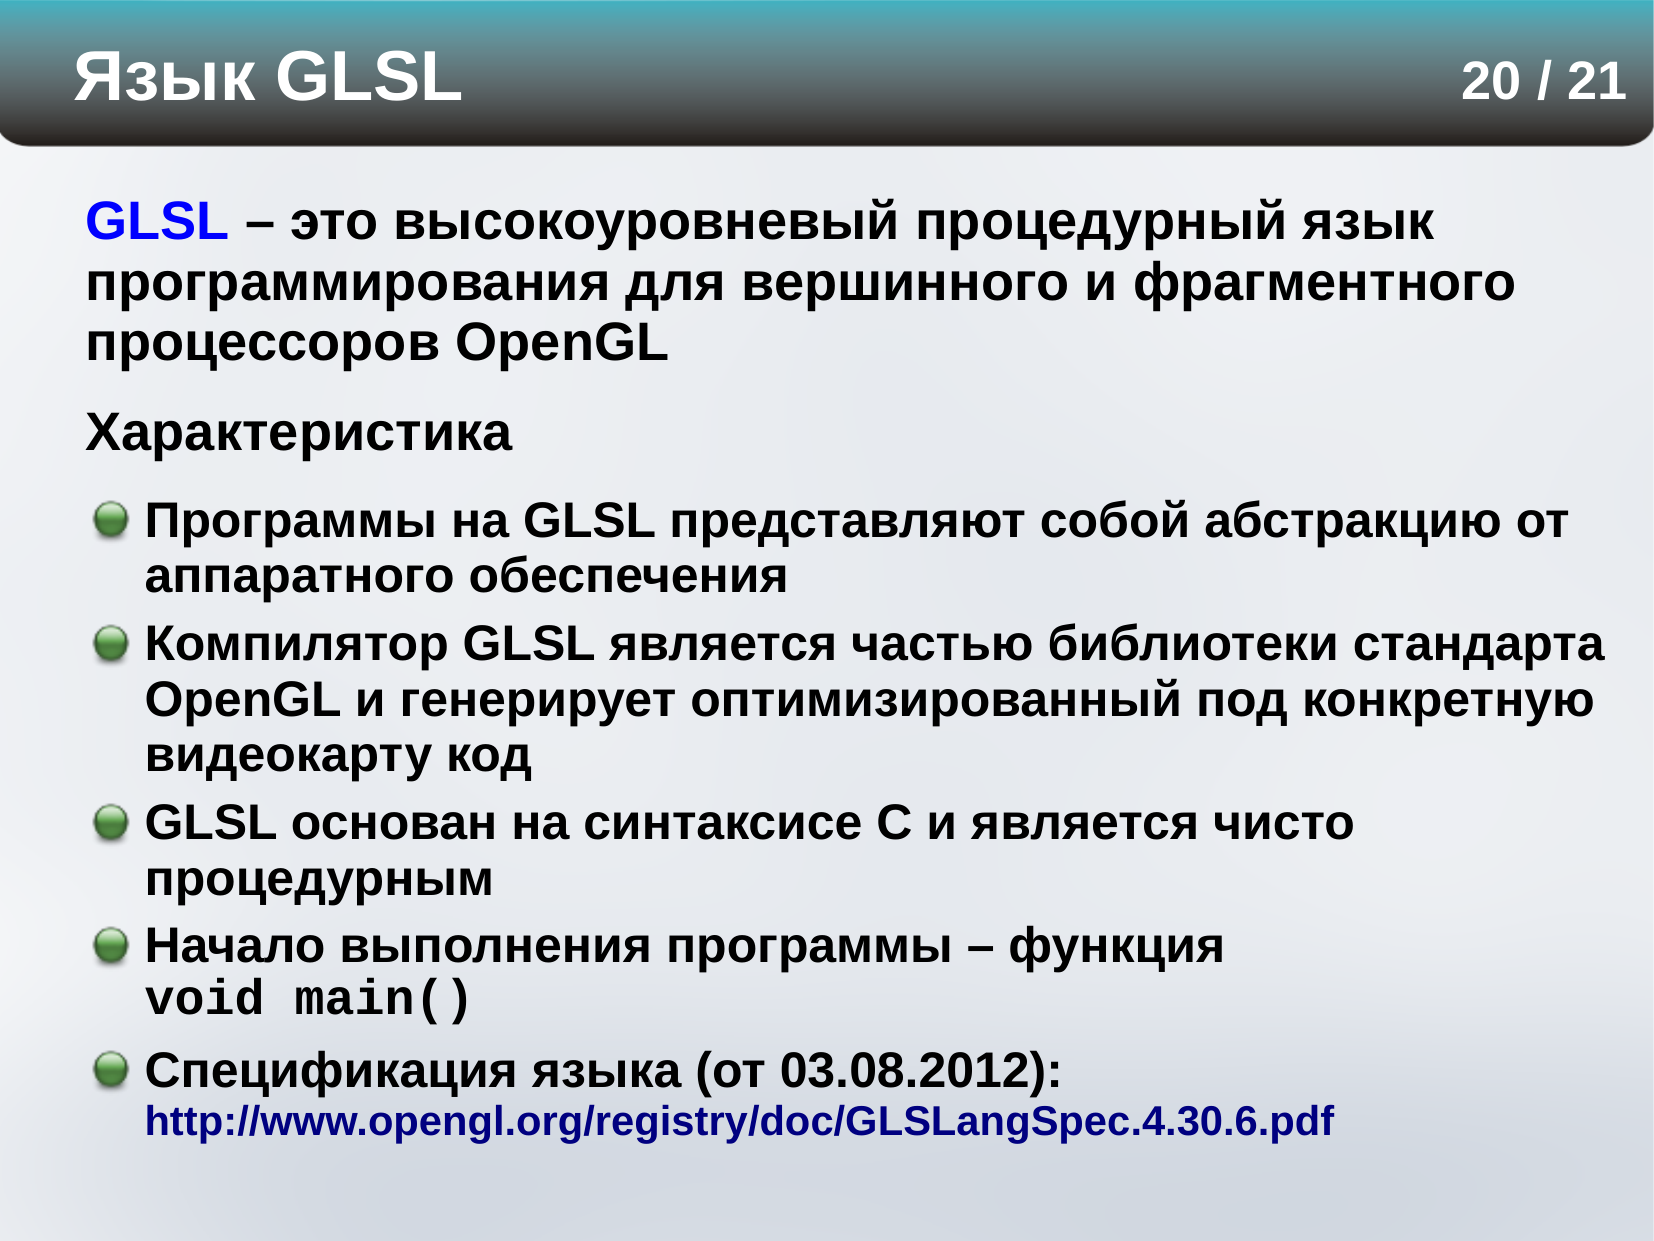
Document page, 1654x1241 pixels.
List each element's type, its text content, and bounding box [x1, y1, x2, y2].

picture [0, 0, 1654, 1241]
text_box Язык GLSL [59, 29, 1418, 124]
text_box GLSL – это высокоуровневый процедурный язык программирования для вершинного и фрагментного процессоров OpenGL Характеристика Программы на GLSL представляют собой абстракцию от аппаратного обеспечения Компилятор GLSL является частью библиотеки стандарта OpenGL и генерирует оптимизированный под конкретную видеокарту код GLSL основан на синтаксисе C и является чисто процедурным Начало выполнения программы – функция void main() Спецификация языка (от 03.08.2012): http://www.opengl.org/registry/doc/GLSLangSpec.4.30.6.pdf [70, 183, 1625, 1152]
text_box <номер> / 21 [1446, 42, 1654, 119]
